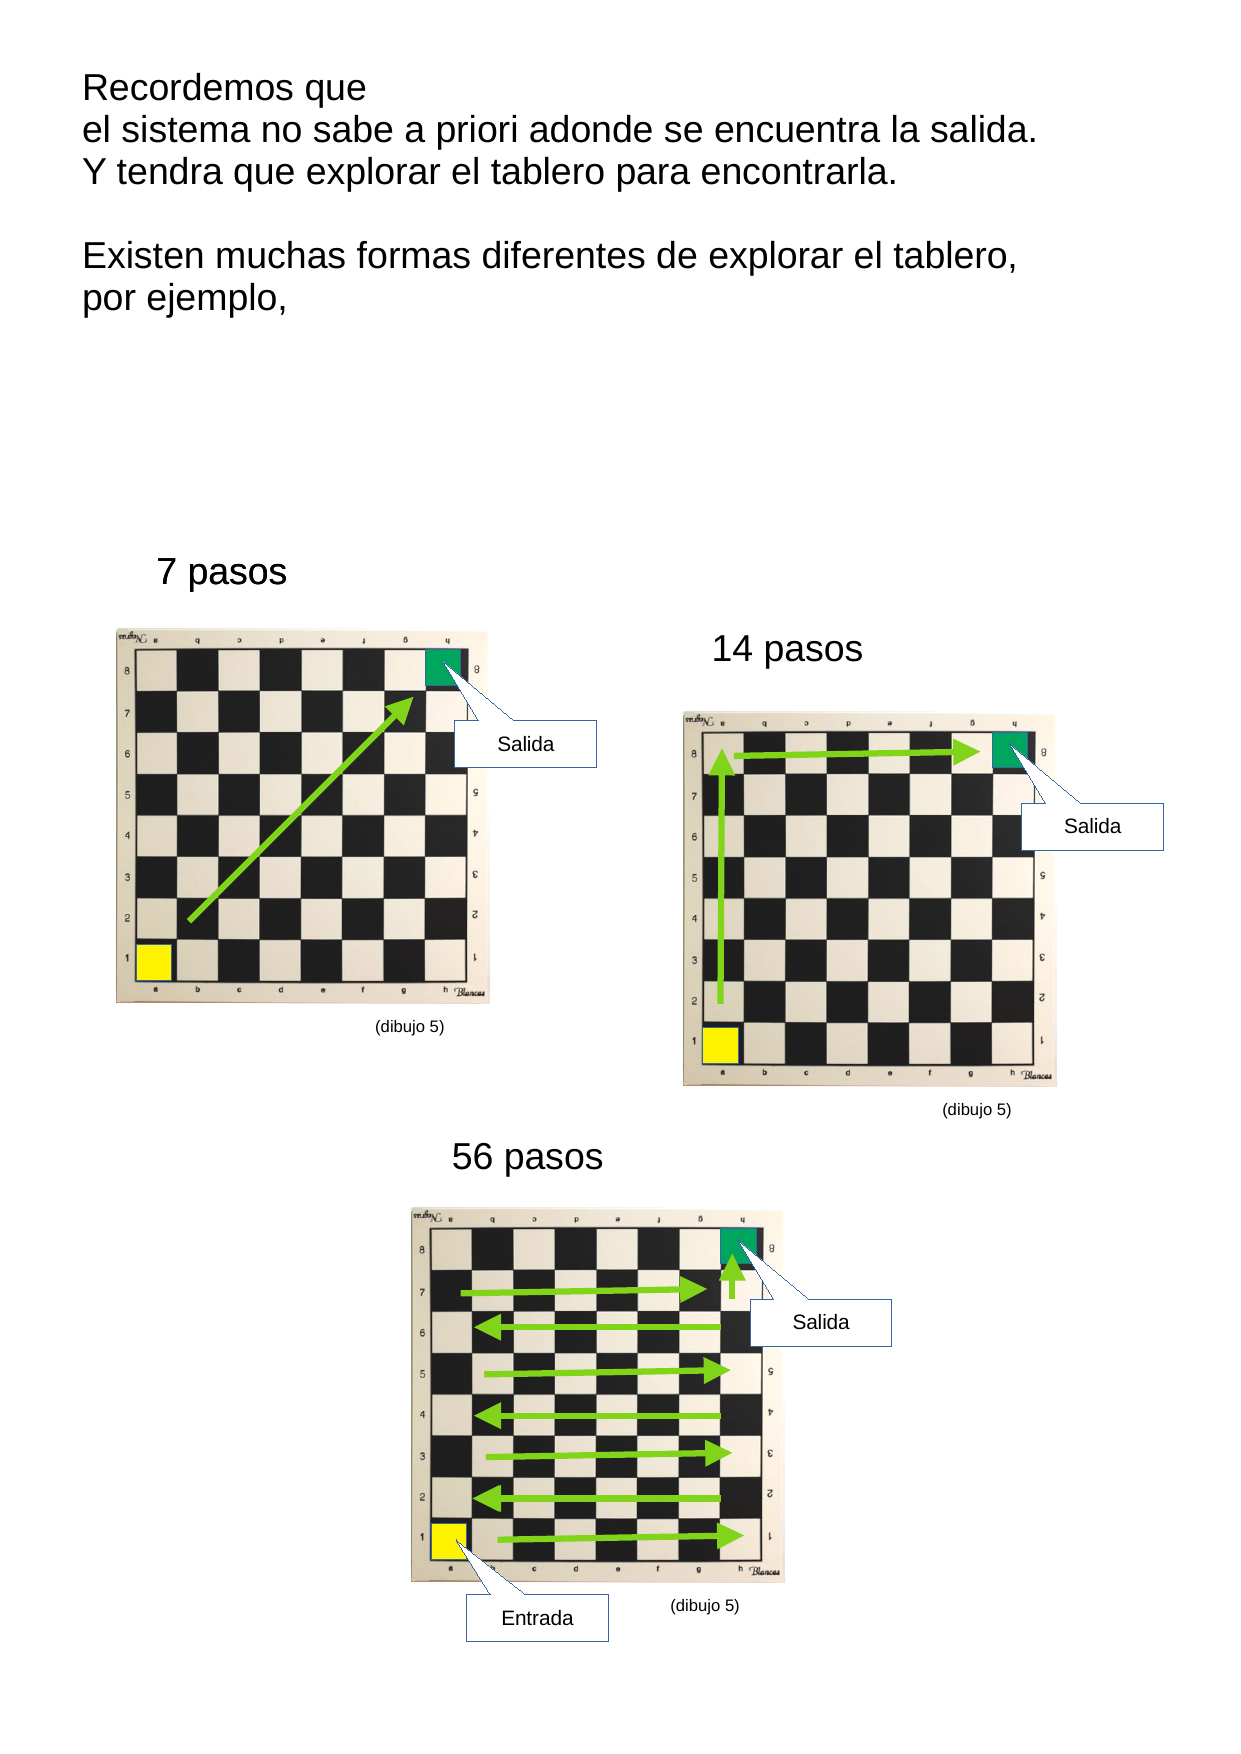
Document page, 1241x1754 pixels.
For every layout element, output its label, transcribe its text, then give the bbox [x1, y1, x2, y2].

picture [681, 710, 1058, 1087]
text_box [992, 732, 1028, 768]
text_box (dibujo 5) [655, 1588, 755, 1623]
text_box (dibujo 5) [927, 1092, 1027, 1127]
text_box Salida [737, 1239, 892, 1347]
text_box [431, 1523, 467, 1560]
picture [409, 1206, 786, 1583]
text_box [720, 1228, 757, 1264]
text_box 7 pasos [141, 543, 461, 601]
text_box [136, 944, 172, 981]
text_box Entrada [456, 1539, 609, 1642]
text_box (dibujo 5) [360, 1009, 460, 1044]
text_box [425, 649, 461, 686]
text_box Salida [442, 661, 597, 768]
text_box [702, 1027, 739, 1064]
picture [114, 627, 491, 1004]
text_box 14 pasos [696, 620, 1016, 677]
text_box 56 pasos [437, 1127, 756, 1185]
text_box Salida [1009, 743, 1164, 851]
text_box Recordemos que el sistema no sabe a priori adonde se encuentra la salida. Y tendra que explorar el tablero para encontrarla. Existen muchas formas diferentes de explorar el tablero, por ejemplo, [67, 58, 1182, 326]
